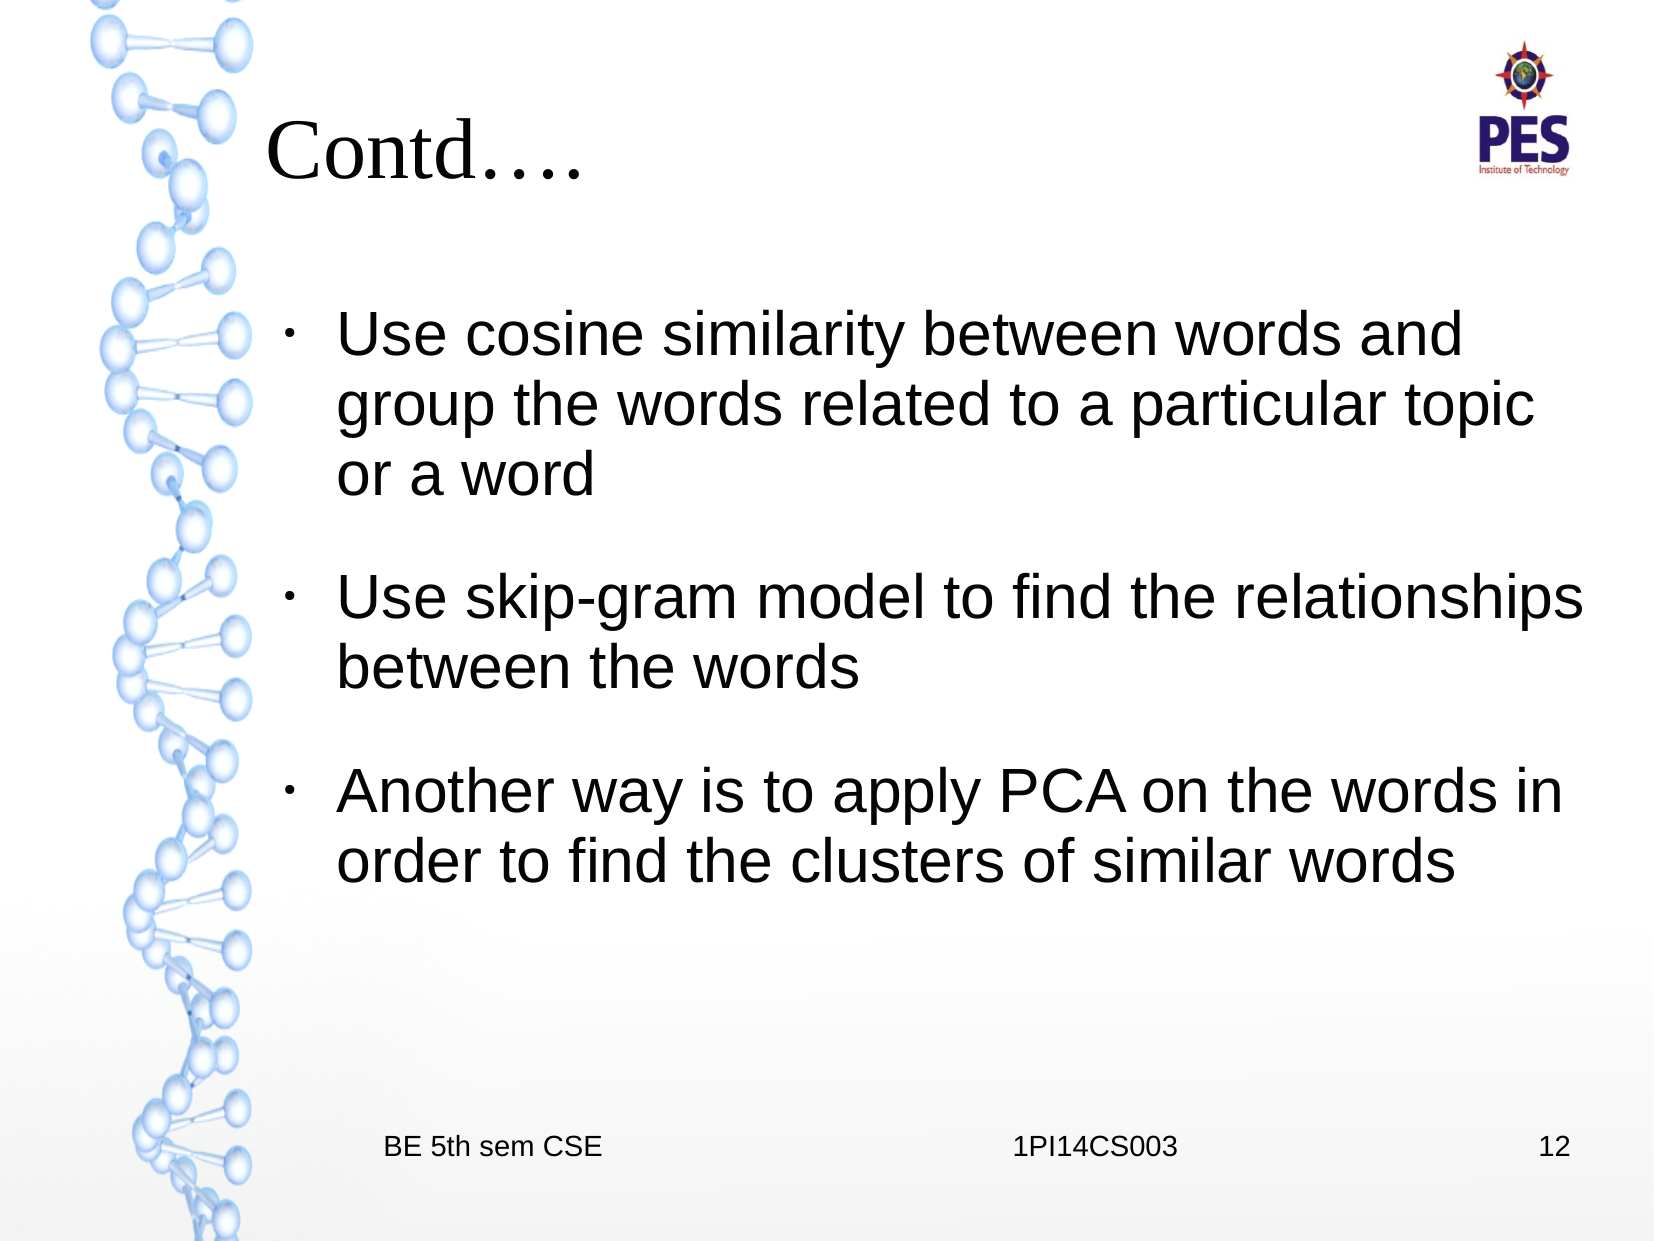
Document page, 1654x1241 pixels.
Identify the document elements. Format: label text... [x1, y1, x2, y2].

list Use cosine similarity between words and group the words related to a particular topic or a word Use skip-gram model to find the relationships between the words Another way is to apply PCA on the words in order to find the clusters of similar words [265, 299, 1595, 1019]
title Contd…. [265, 47, 1595, 252]
picture [0, 0, 1654, 1241]
